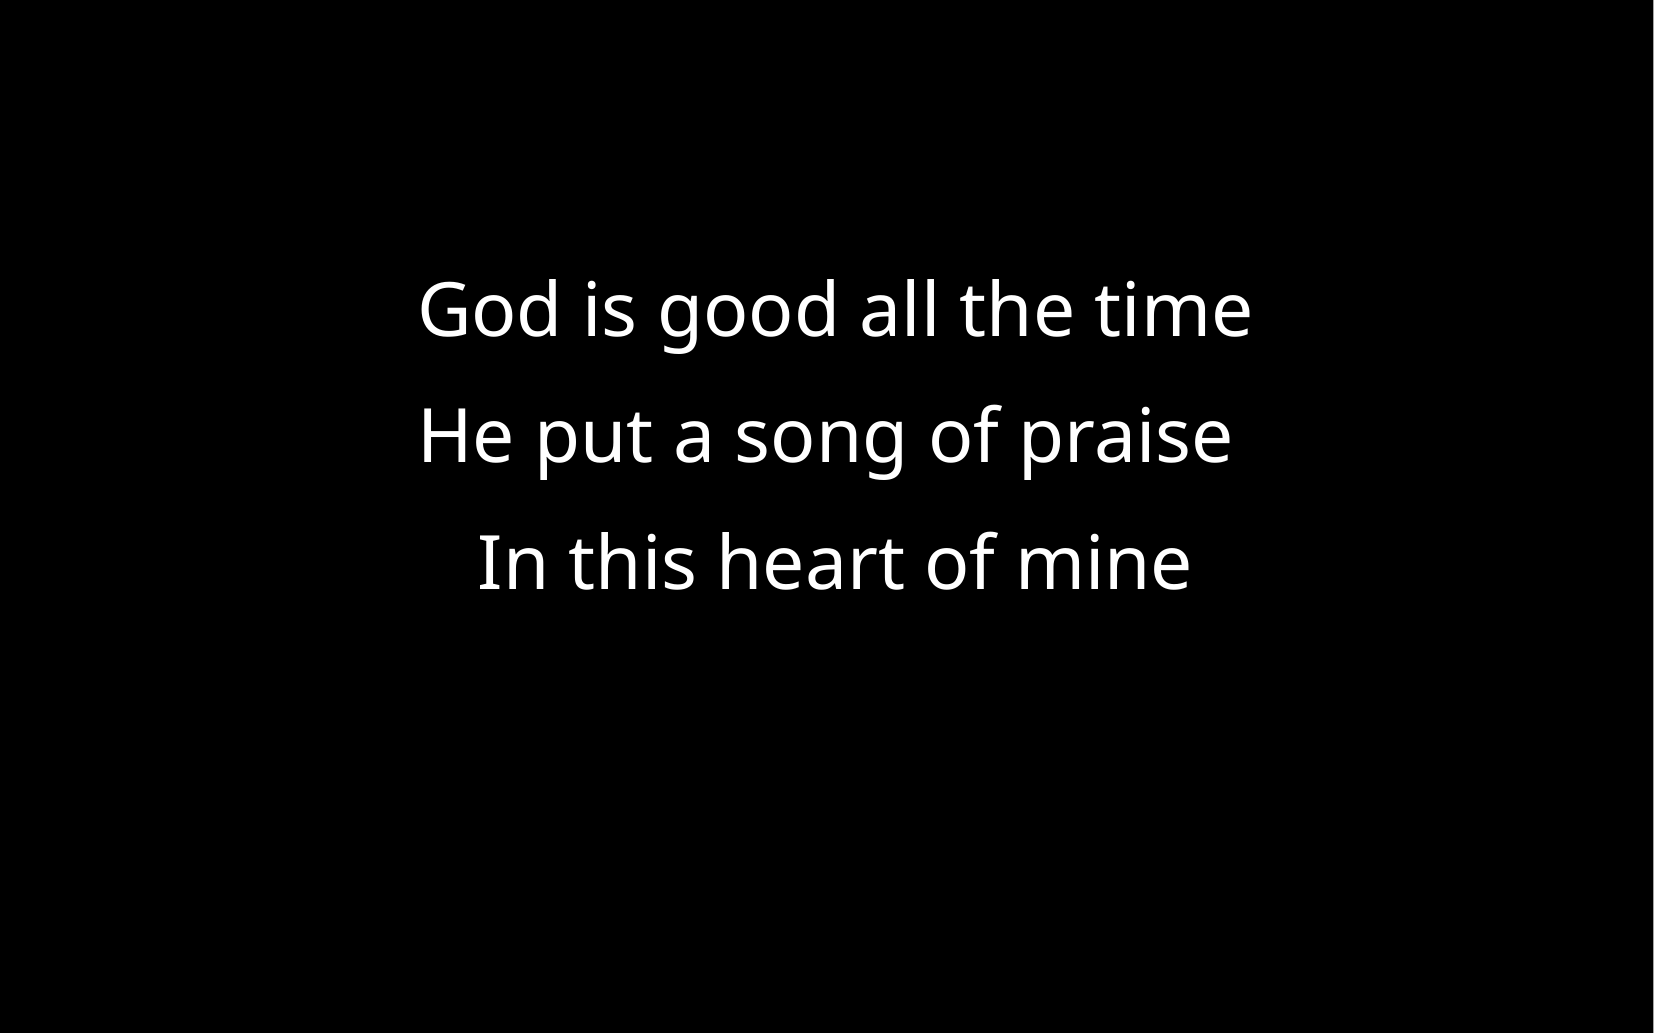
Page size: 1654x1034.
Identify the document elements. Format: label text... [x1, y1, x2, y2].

list God is good all the time He put a song of praise In this heart of mine [0, 255, 1654, 1024]
